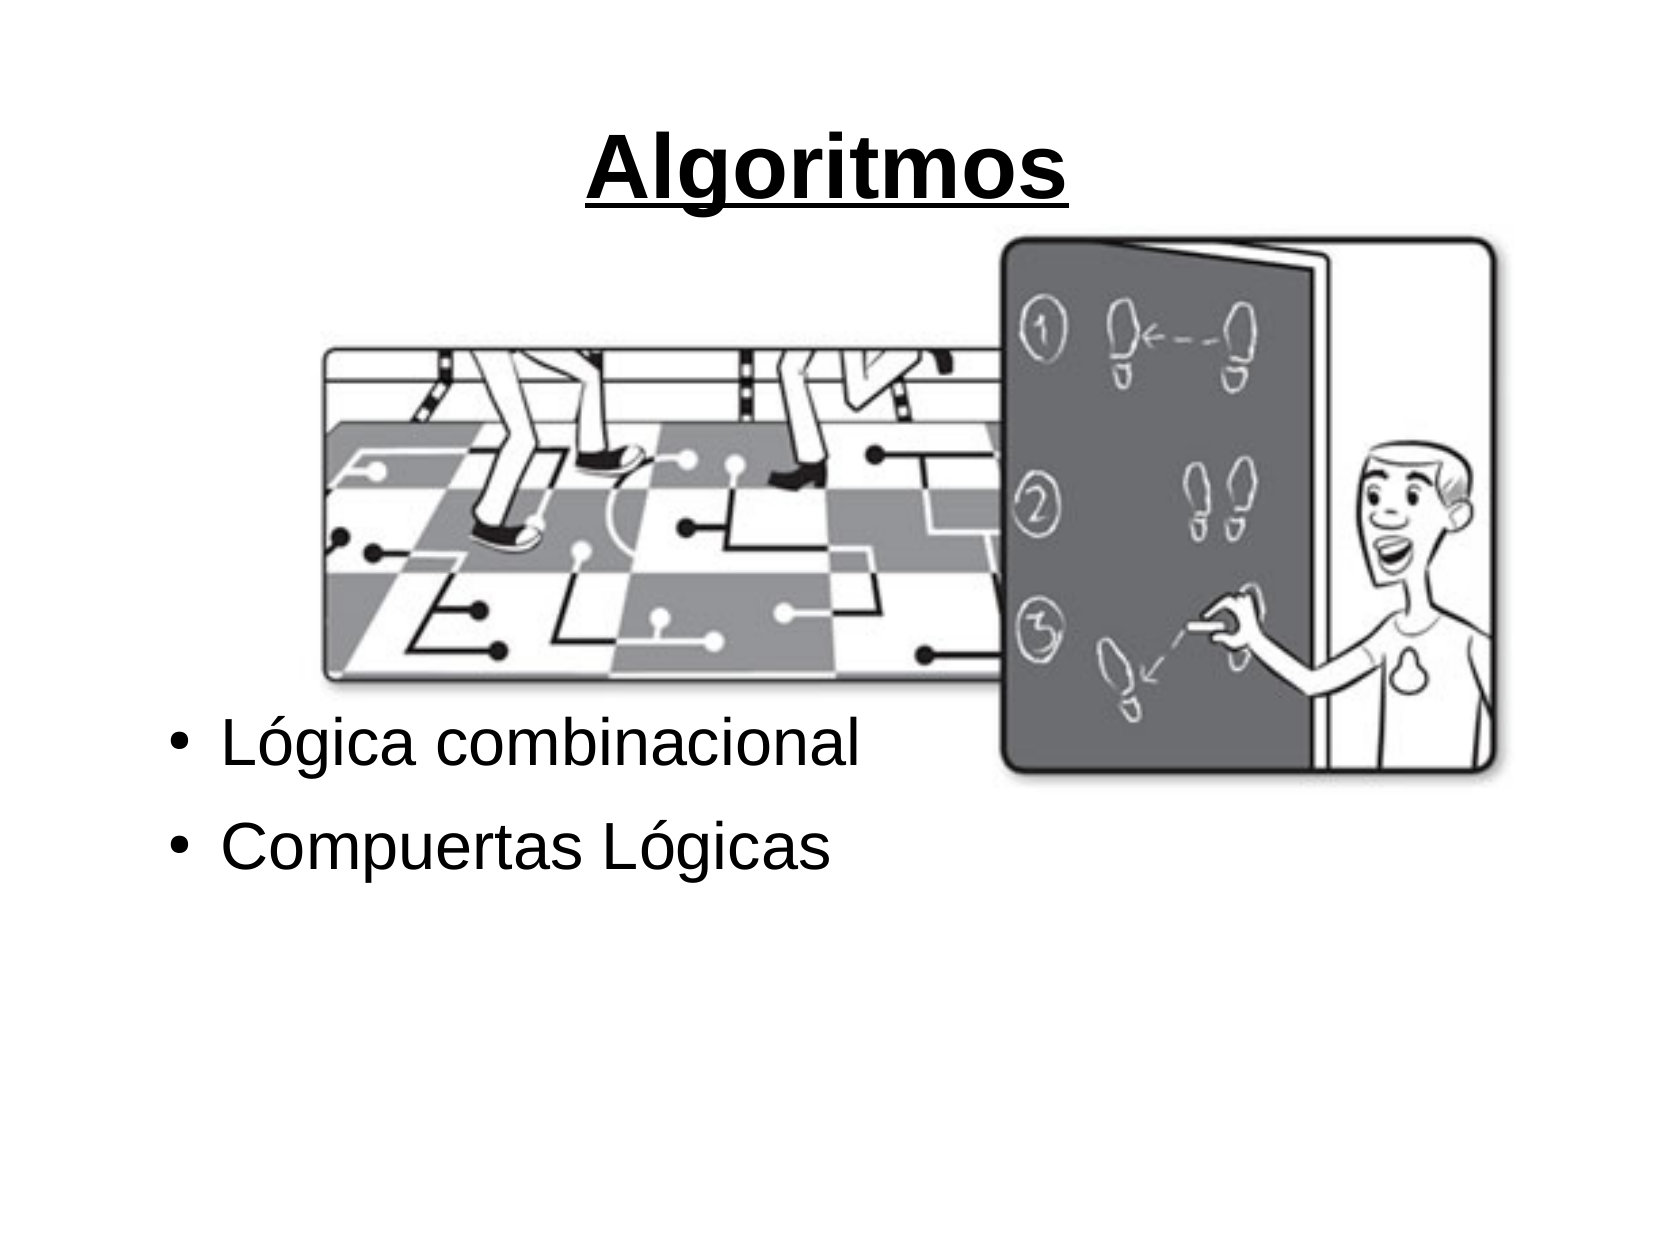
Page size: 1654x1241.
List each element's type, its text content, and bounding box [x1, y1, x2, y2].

title Algoritmos [82, 62, 1571, 271]
picture [300, 224, 1520, 811]
list Lógica combinacional Compuertas Lógicas [150, 705, 1336, 1111]
